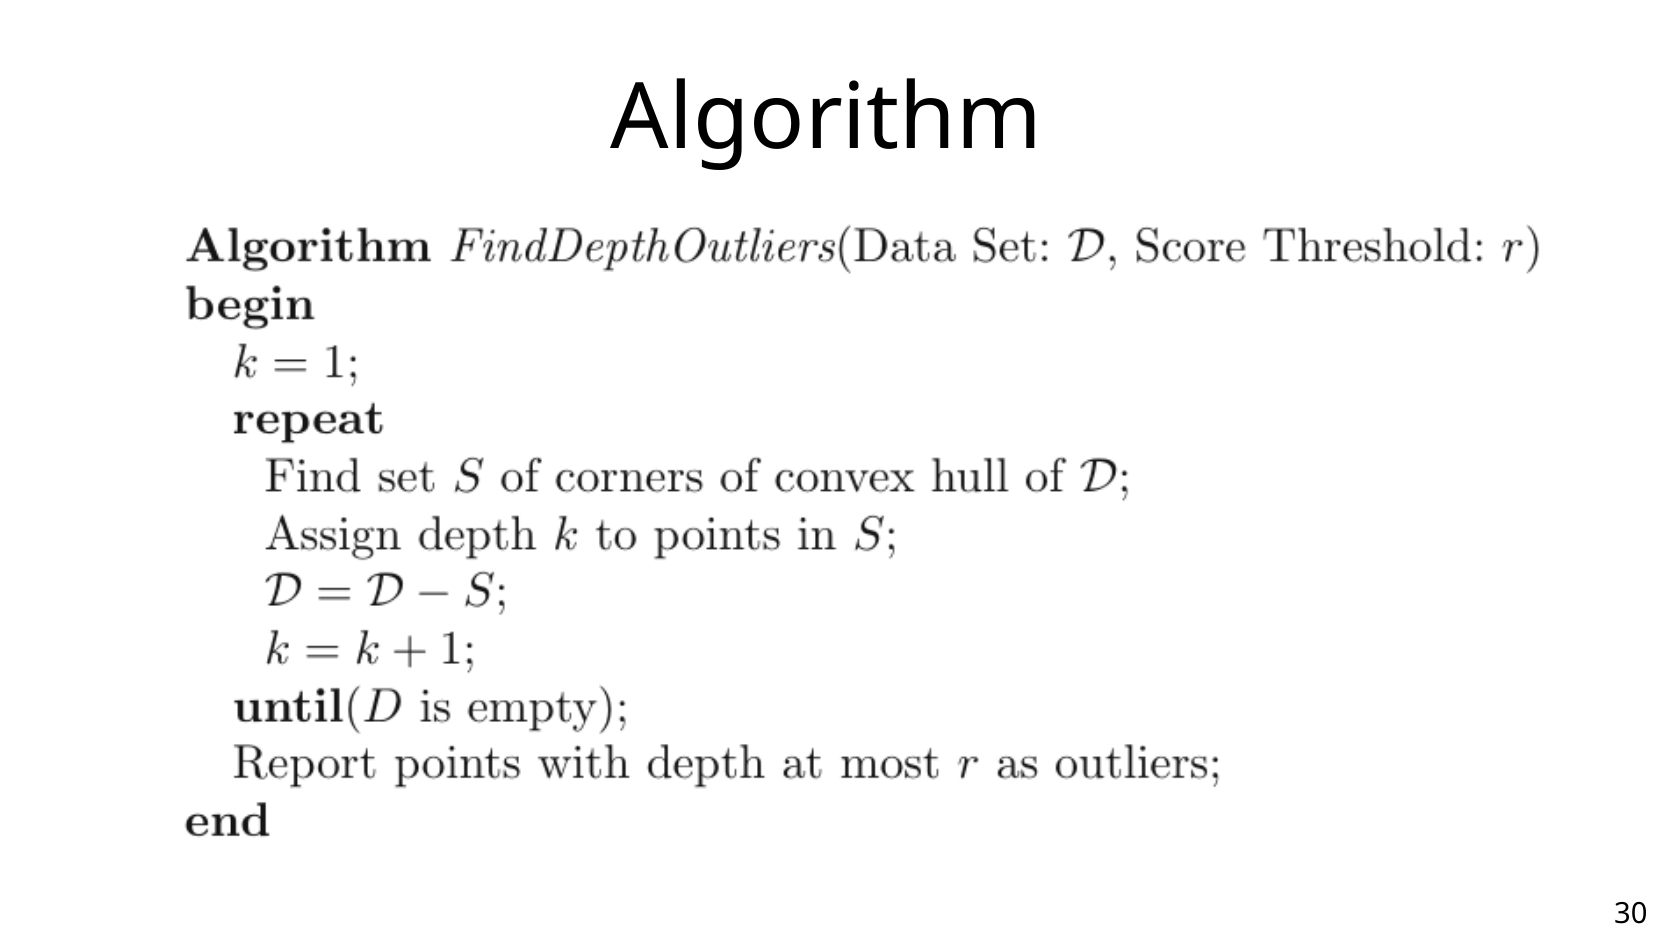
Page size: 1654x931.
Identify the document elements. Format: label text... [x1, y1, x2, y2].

picture [159, 207, 1562, 866]
title Algorithm [82, 1, 1571, 226]
